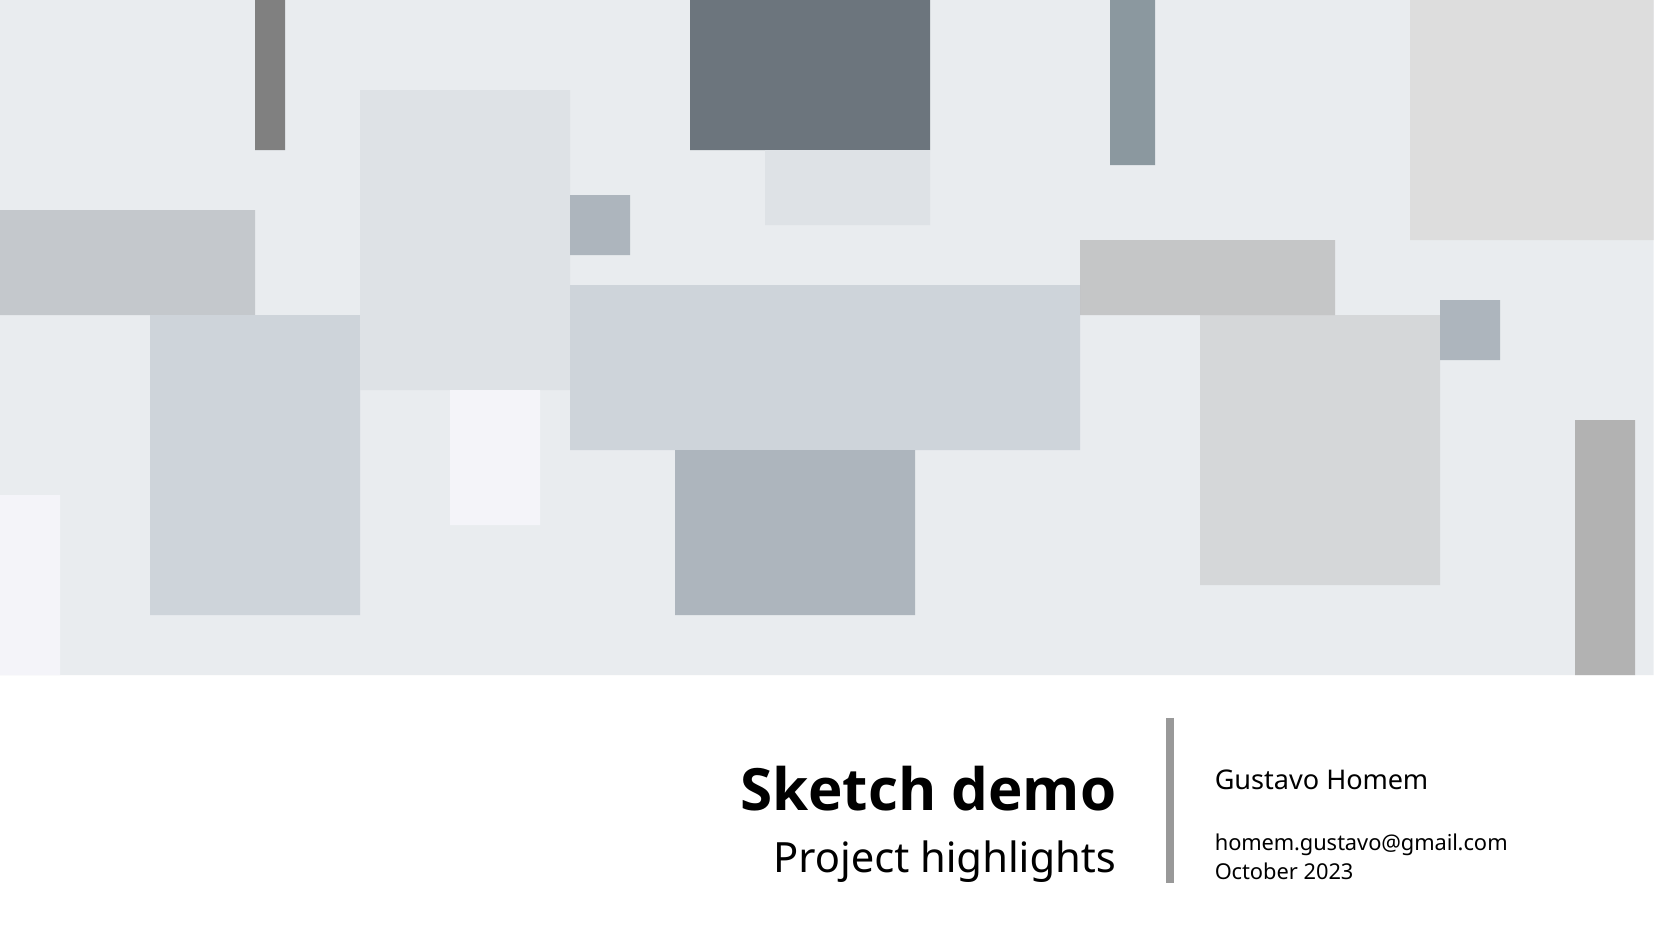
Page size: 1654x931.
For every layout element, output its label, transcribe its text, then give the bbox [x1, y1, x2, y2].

text_box Gustavo Homem homem.gustavo@gmail.com October 2023 [1200, 753, 1591, 914]
text_box Sketch demo Project highlights [675, 740, 1131, 892]
